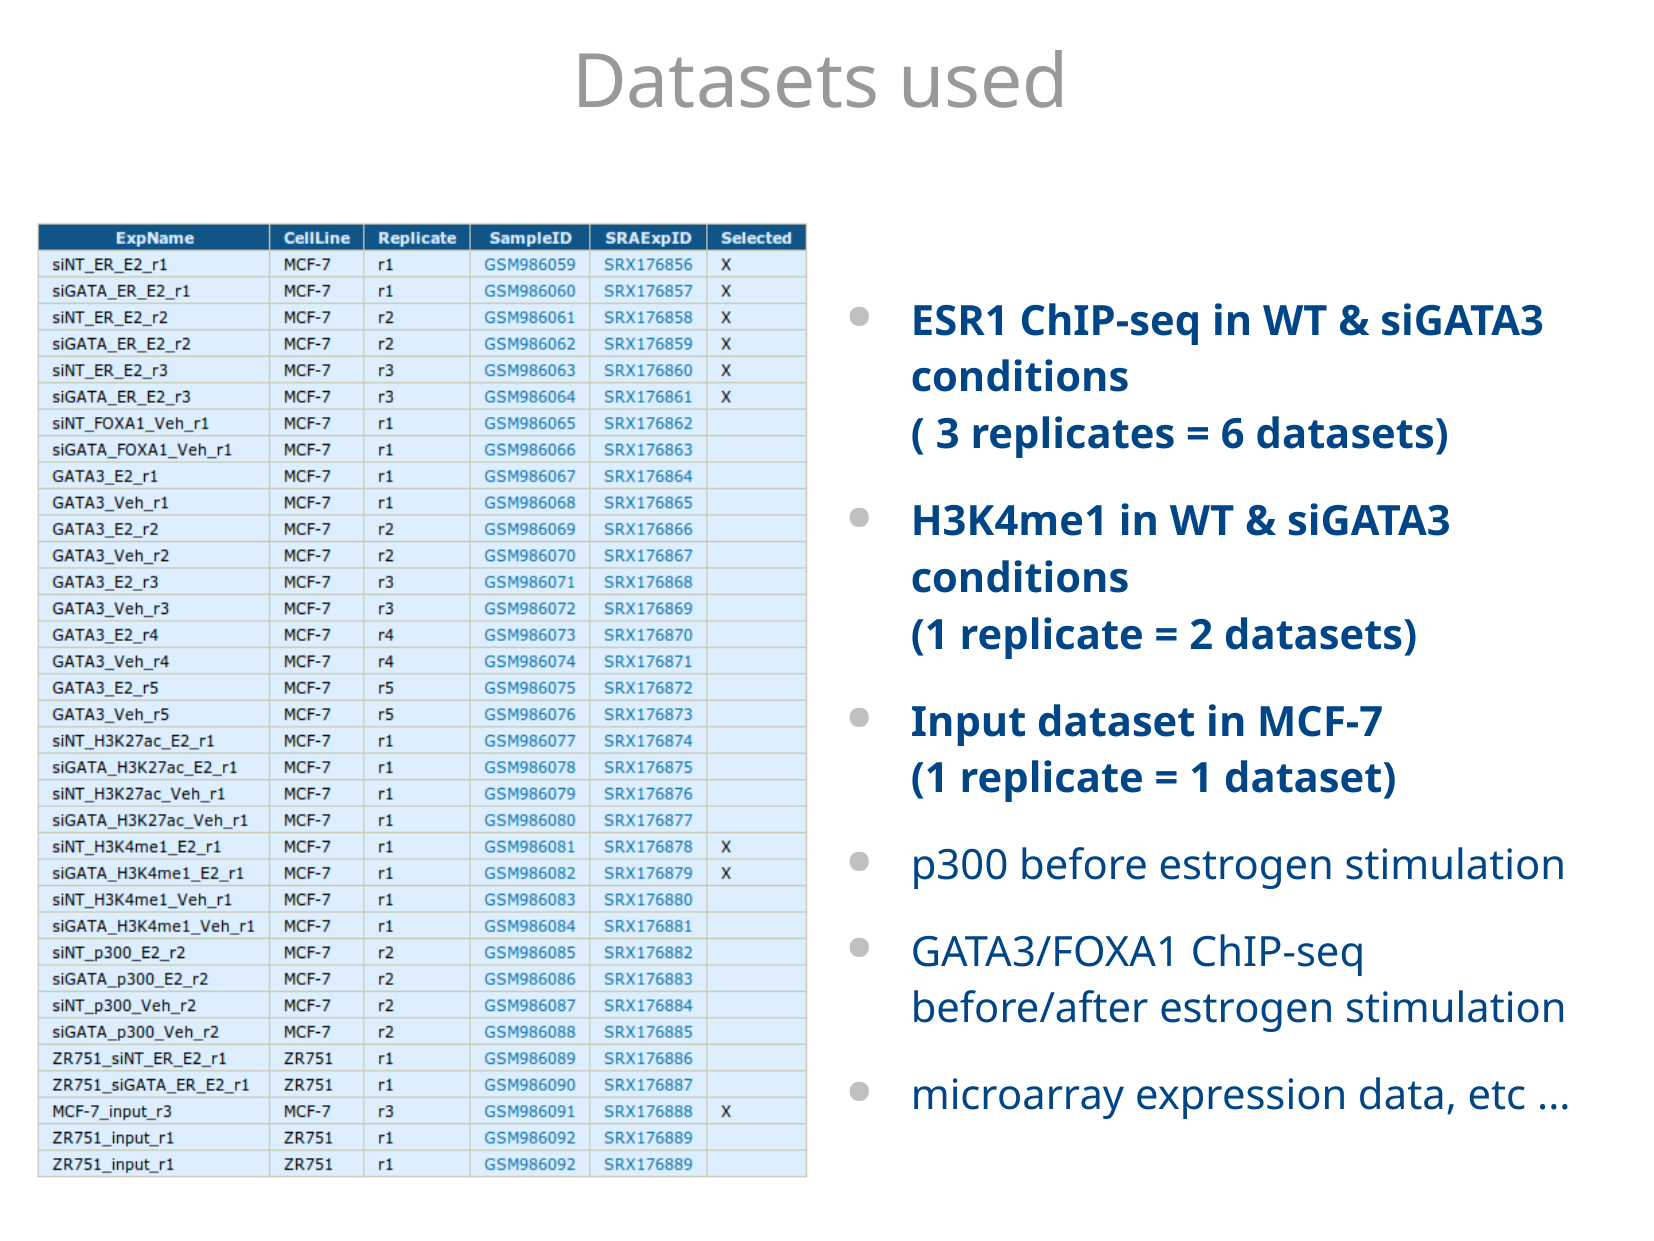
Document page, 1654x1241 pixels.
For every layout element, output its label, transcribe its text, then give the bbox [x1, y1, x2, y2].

title Datasets used [76, 2, 1565, 154]
list ESR1 ChIP-seq in WT & siGATA3 conditions ( 3 replicates = 6 datasets) H3K4me1 in WT & siGATA3 conditions (1 replicate = 2 datasets) Input dataset in MCF-7 (1 replicate = 1 dataset) p300 before estrogen stimulation GATA3/FOXA1 ChIP-seq before/after estrogen stimulation microarray expression data, etc ... [828, 290, 1595, 1111]
picture [35, 219, 814, 1182]
